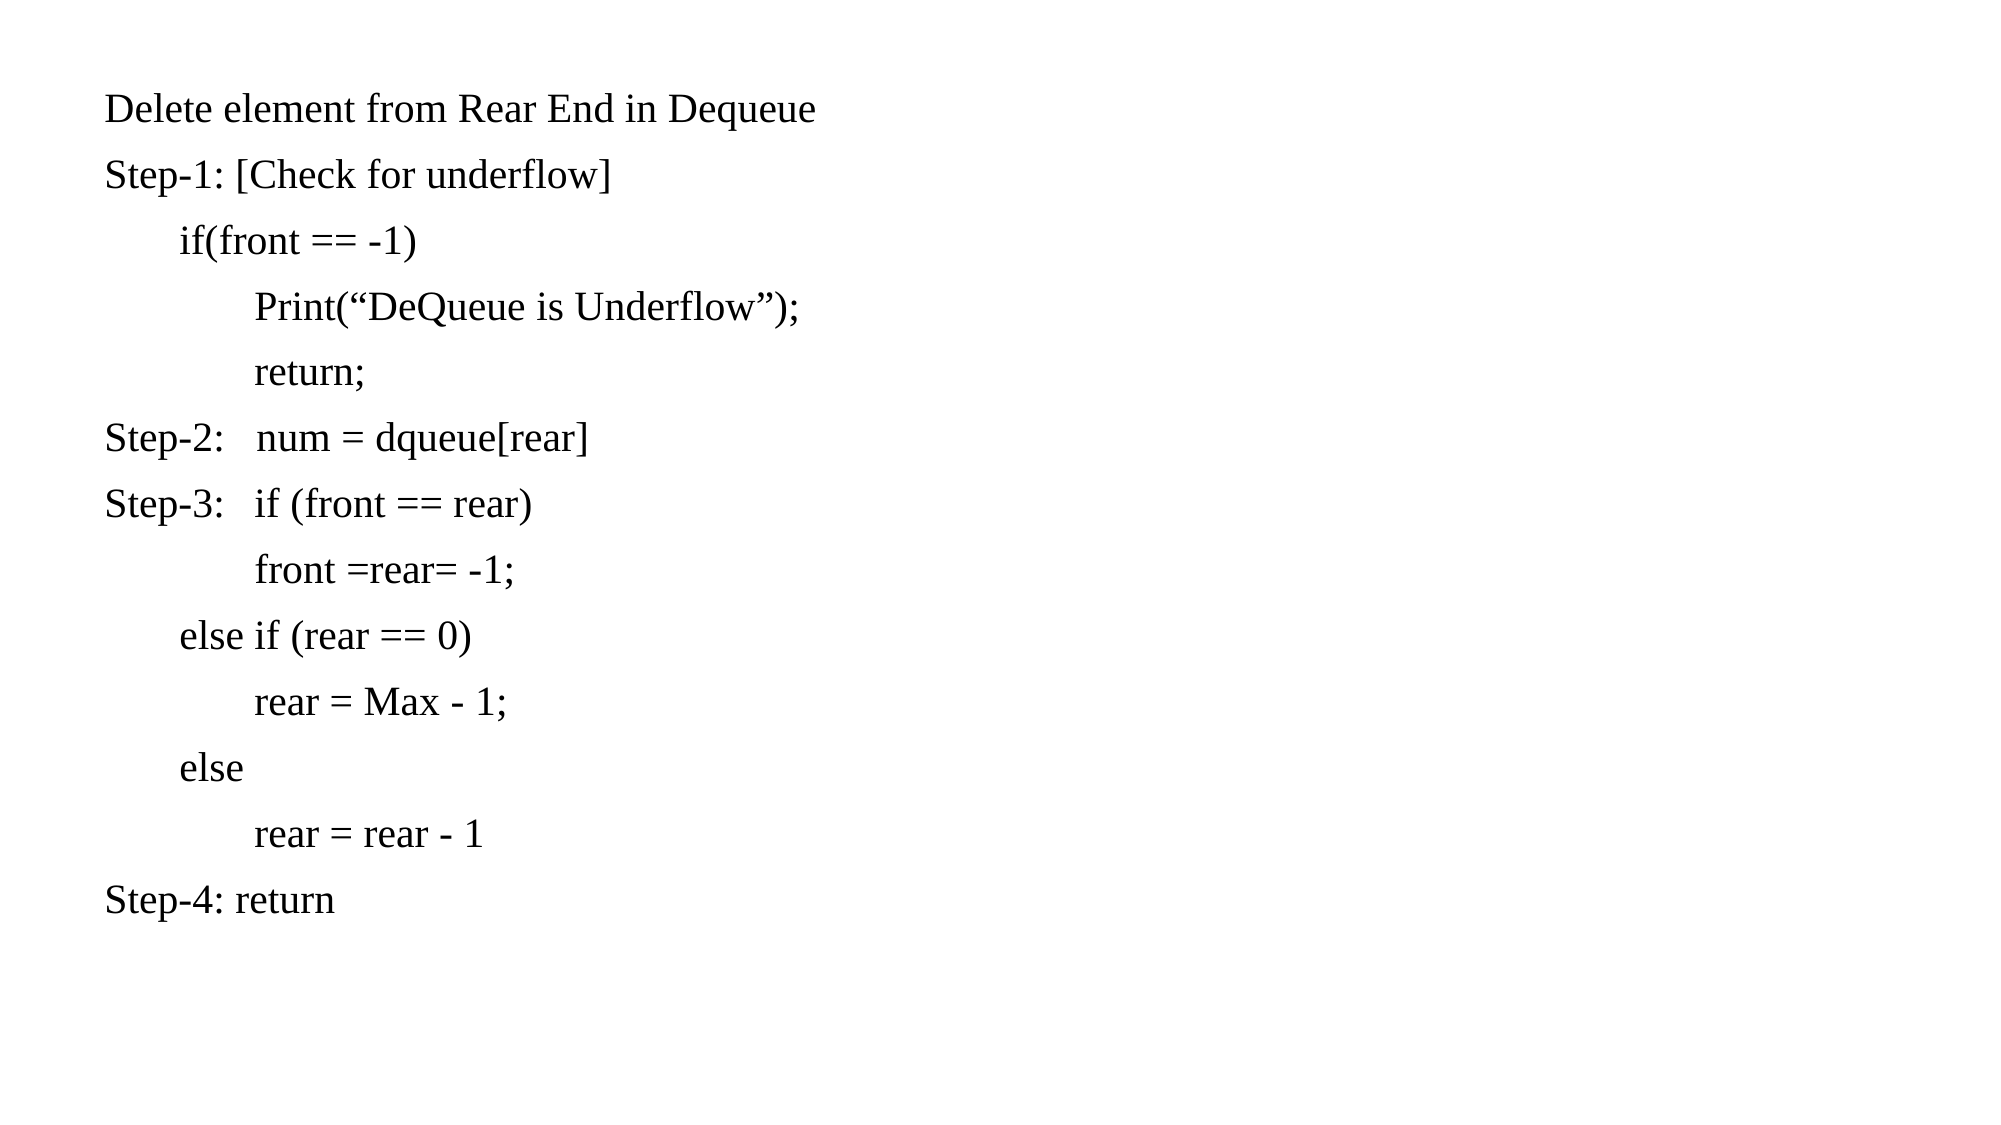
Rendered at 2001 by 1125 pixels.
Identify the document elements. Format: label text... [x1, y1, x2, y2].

list Delete element from Rear End in Dequeue Step-1: [Check for underflow] if(front == -1) Print(“DeQueue is Underflow”); return; Step-2: num = dqueue[rear] Step-3: if (front == rear) front =rear= -1; else if (rear == 0) rear = Max - 1; else rear = rear - 1 Step-4: return [89, 78, 1863, 1014]
